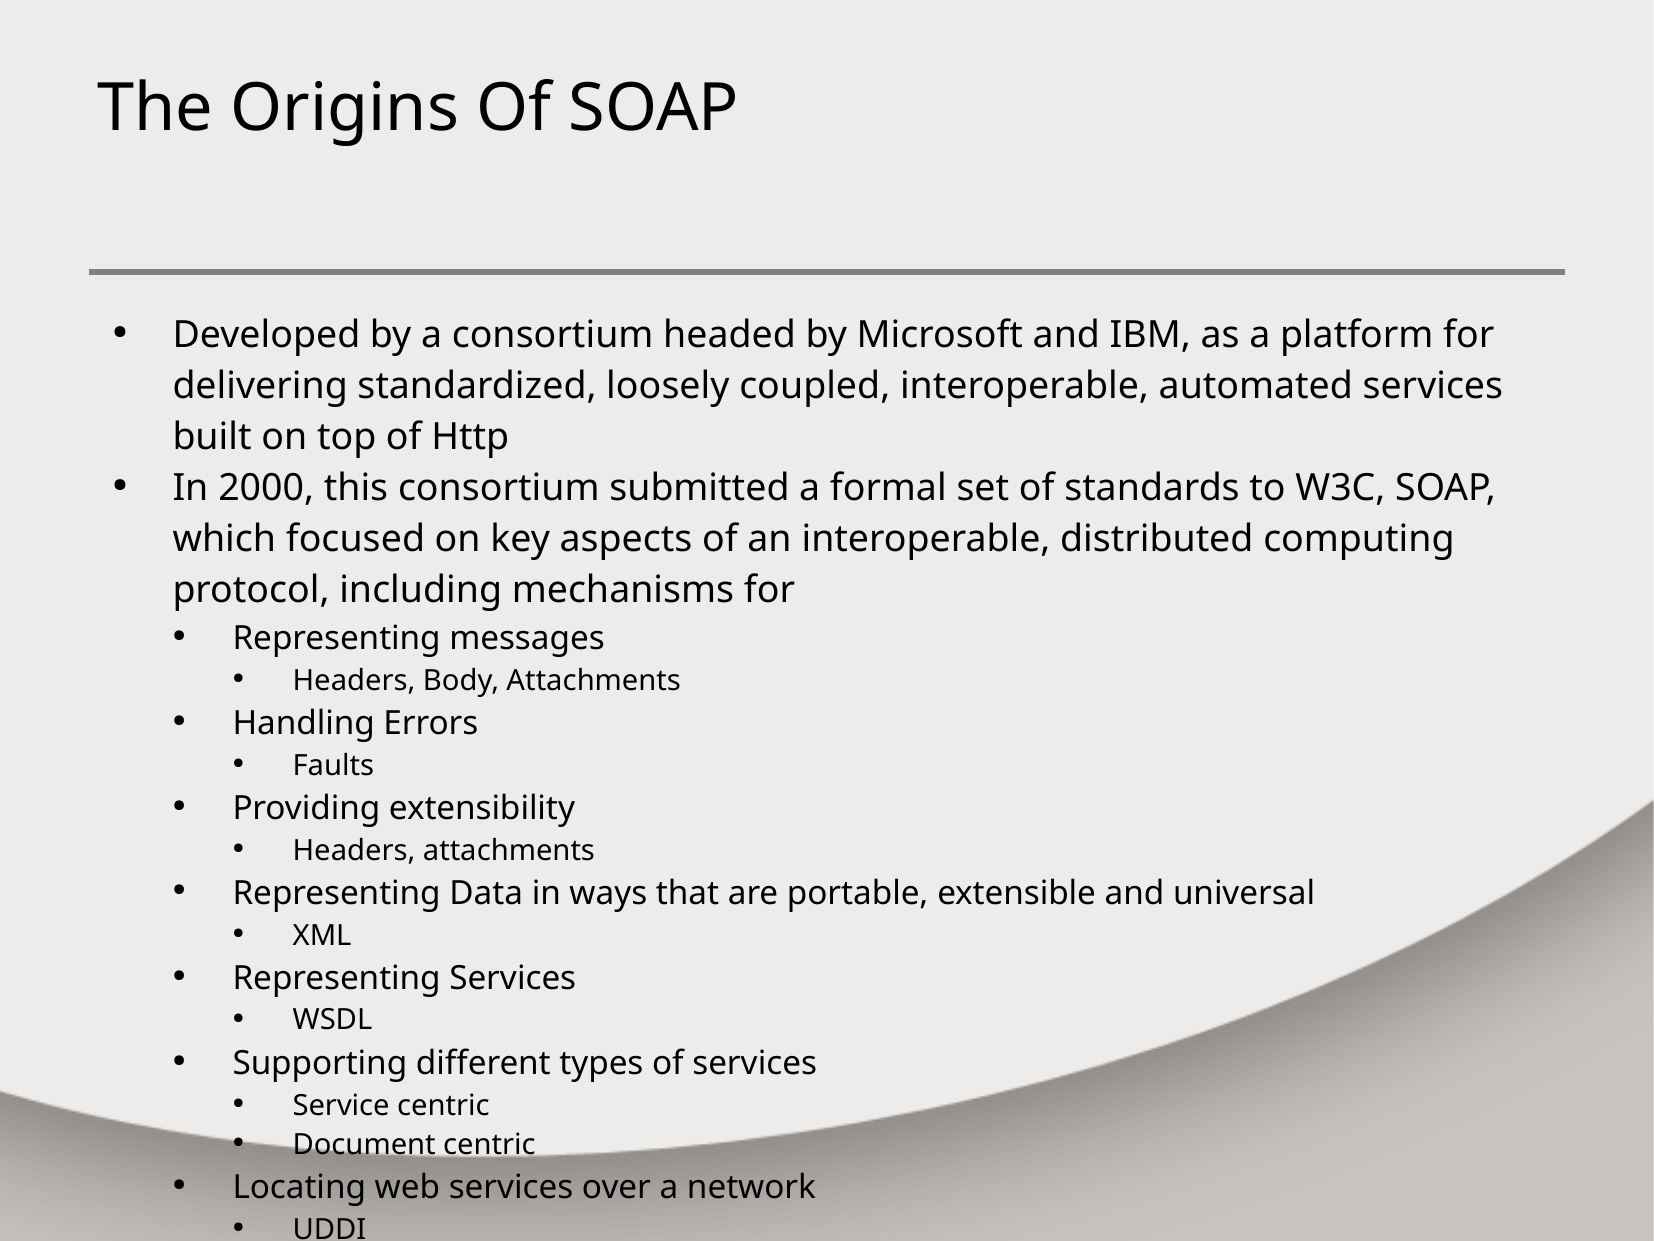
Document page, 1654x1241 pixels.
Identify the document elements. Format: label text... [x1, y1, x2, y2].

title The Origins Of SOAP [97, 75, 1561, 226]
picture [0, 0, 1654, 1241]
text_box Developed by a consortium headed by Microsoft and IBM, as a platform for delivering standardized, loosely coupled, interoperable, automated services built on top of Http In 2000, this consortium submitted a formal set of standards to W3C, SOAP, which focused on key aspects of an interoperable, distributed computing protocol, including mechanisms for Representing messages Headers, Body, Attachments Handling Errors Faults Providing extensibility Headers, attachments Representing Data in ways that are portable, extensible and universal XML Representing Services WSDL Supporting different types of services Service centric Document centric Locating web services over a network UDDI [97, 300, 1561, 1163]
